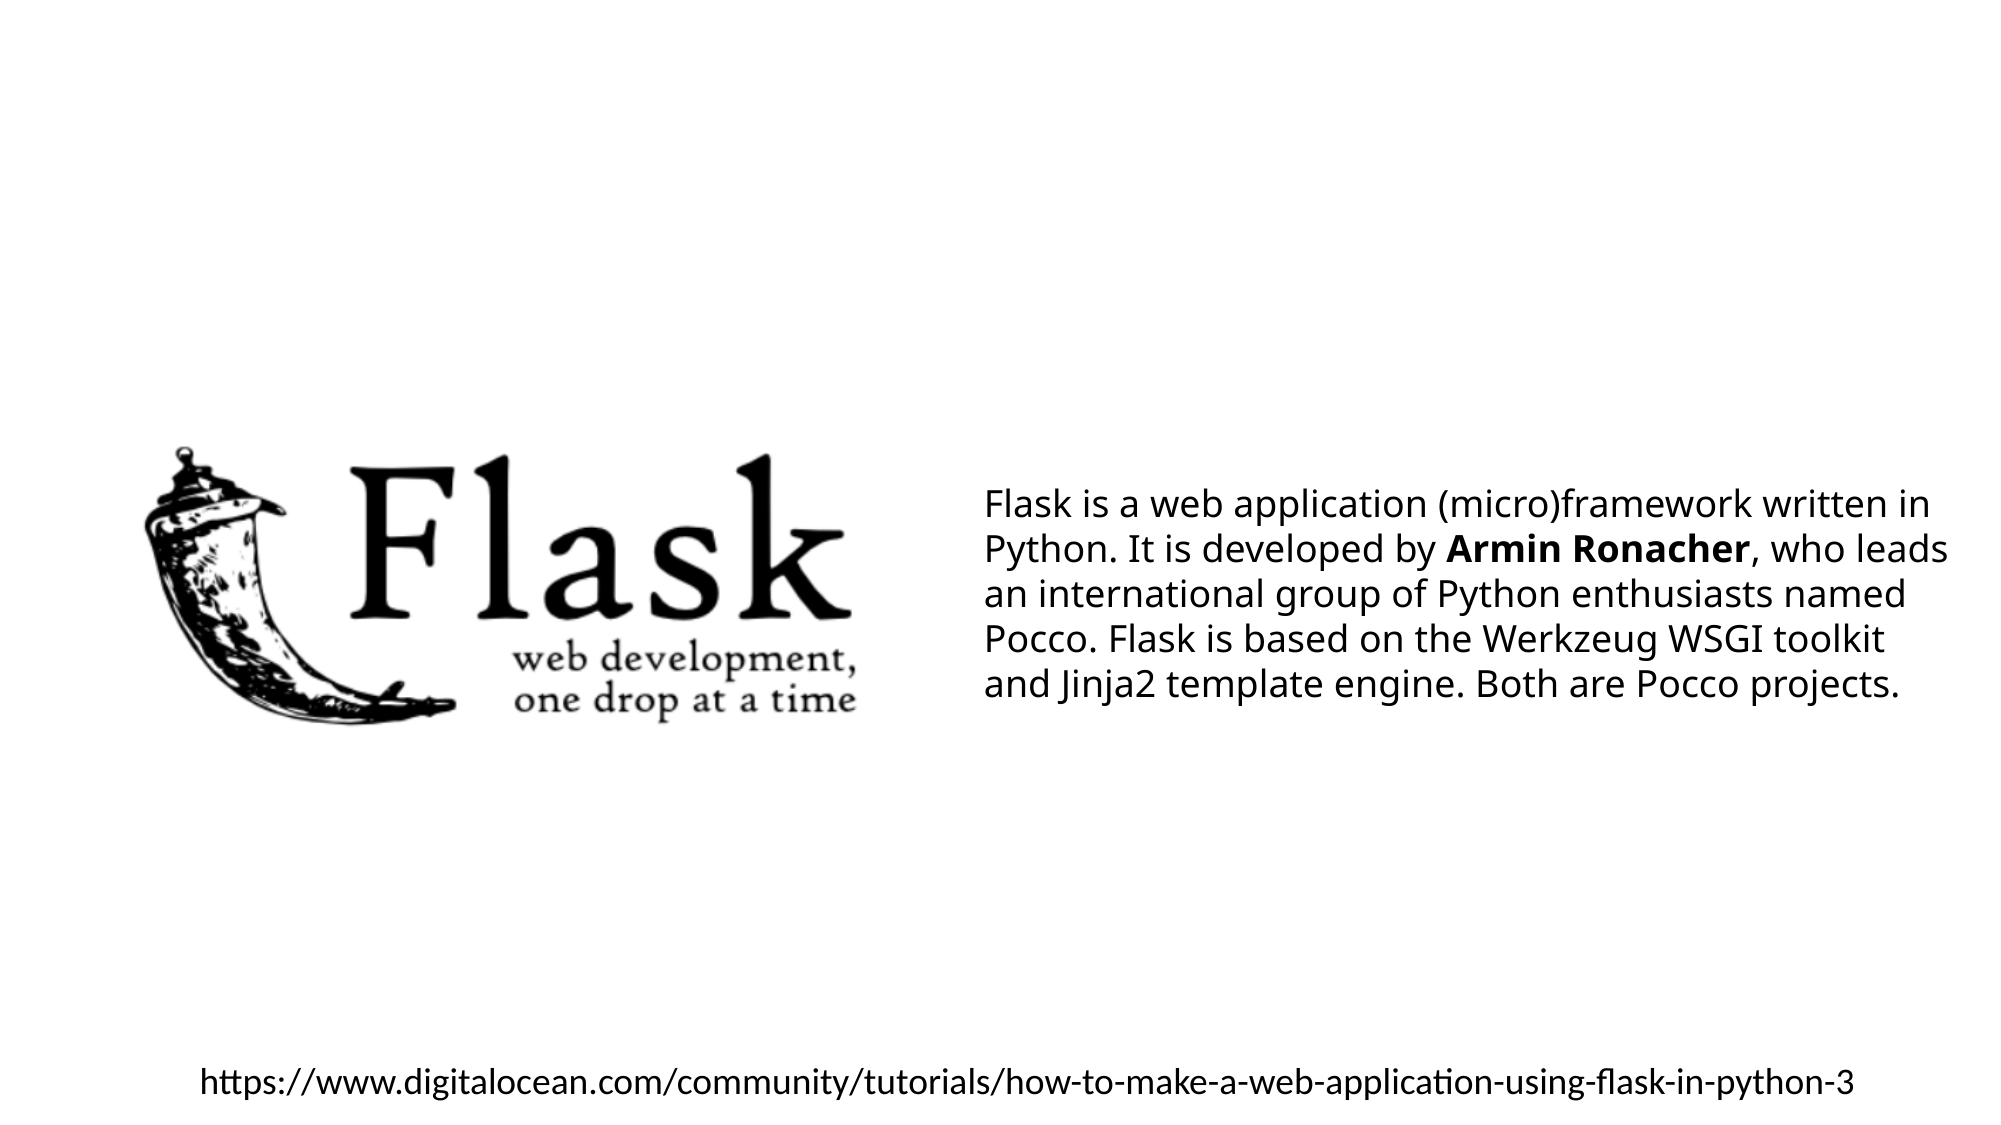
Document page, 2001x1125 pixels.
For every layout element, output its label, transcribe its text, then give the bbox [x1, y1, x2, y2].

text_box https://www.digitalocean.com/community/tutorials/how-to-make-a-web-application-using-flask-in-python-3 [184, 1049, 1920, 1110]
picture [107, 434, 913, 753]
text_box Flask is a web application (micro)framework written in Python. It is developed by Armin Ronacher, who leads an international group of Python enthusiasts named Pocco. Flask is based on the Werkzeug WSGI toolkit and Jinja2 template engine. Both are Pocco projects. [968, 472, 1969, 715]
